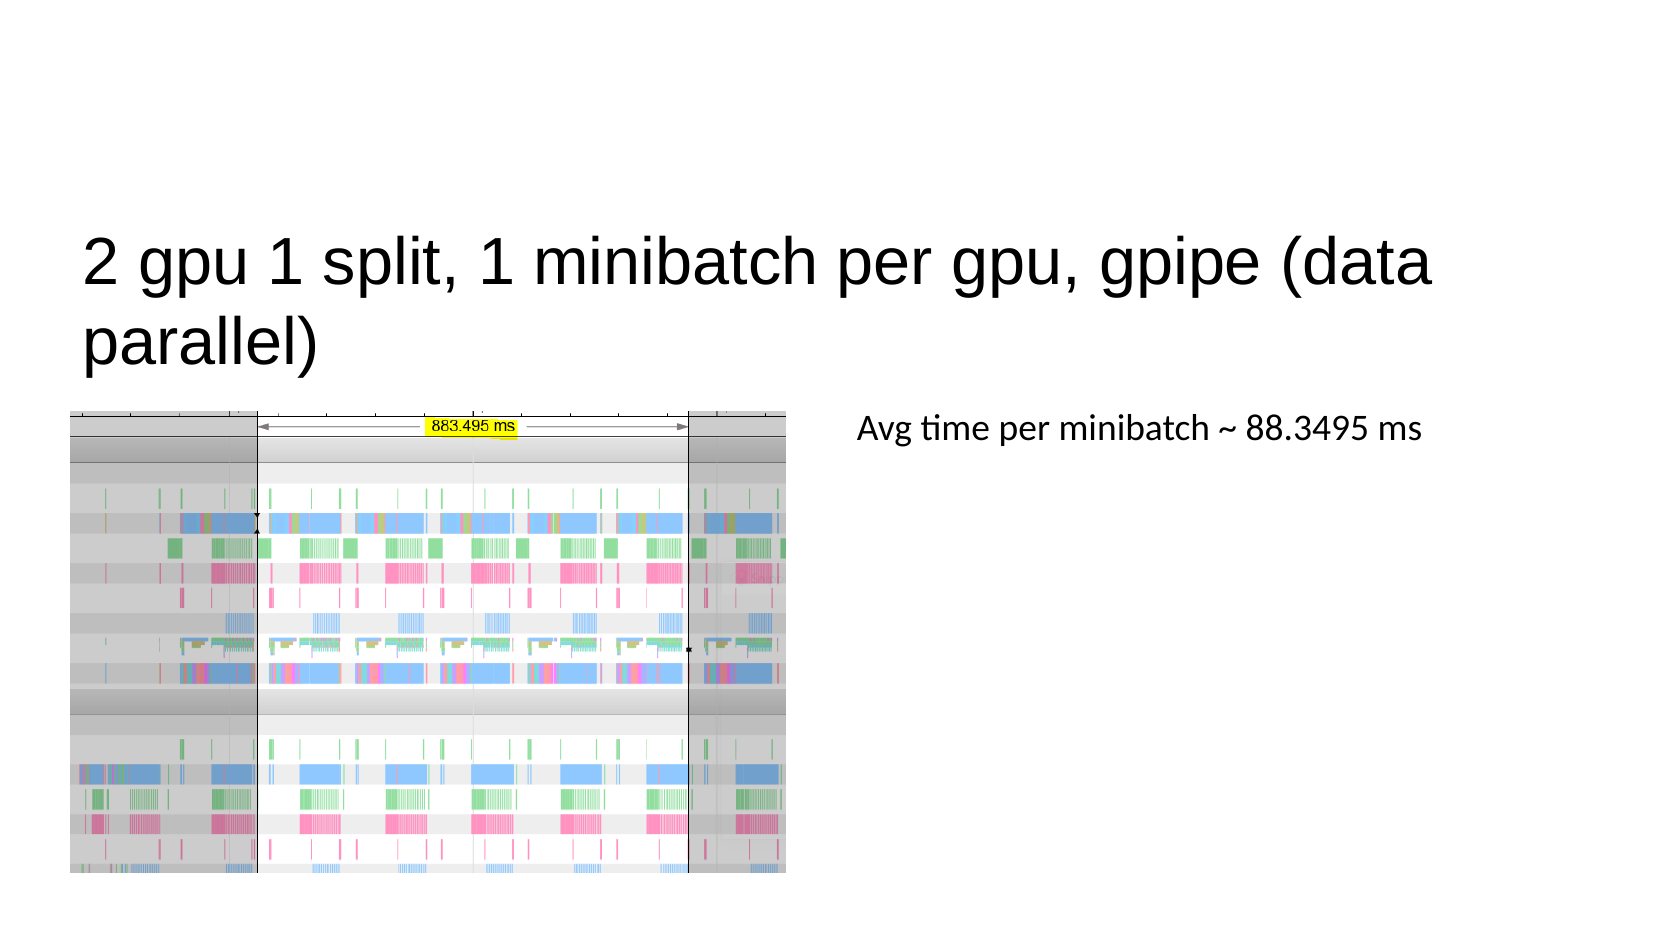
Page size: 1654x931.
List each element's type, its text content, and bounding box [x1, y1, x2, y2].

text_box Avg time per minibatch ~ 88.3495 ms [841, 395, 1544, 548]
picture [70, 411, 786, 873]
list 2 gpu 1 split, 1 minibatch per gpu, gpipe (data parallel) [82, 217, 1571, 758]
